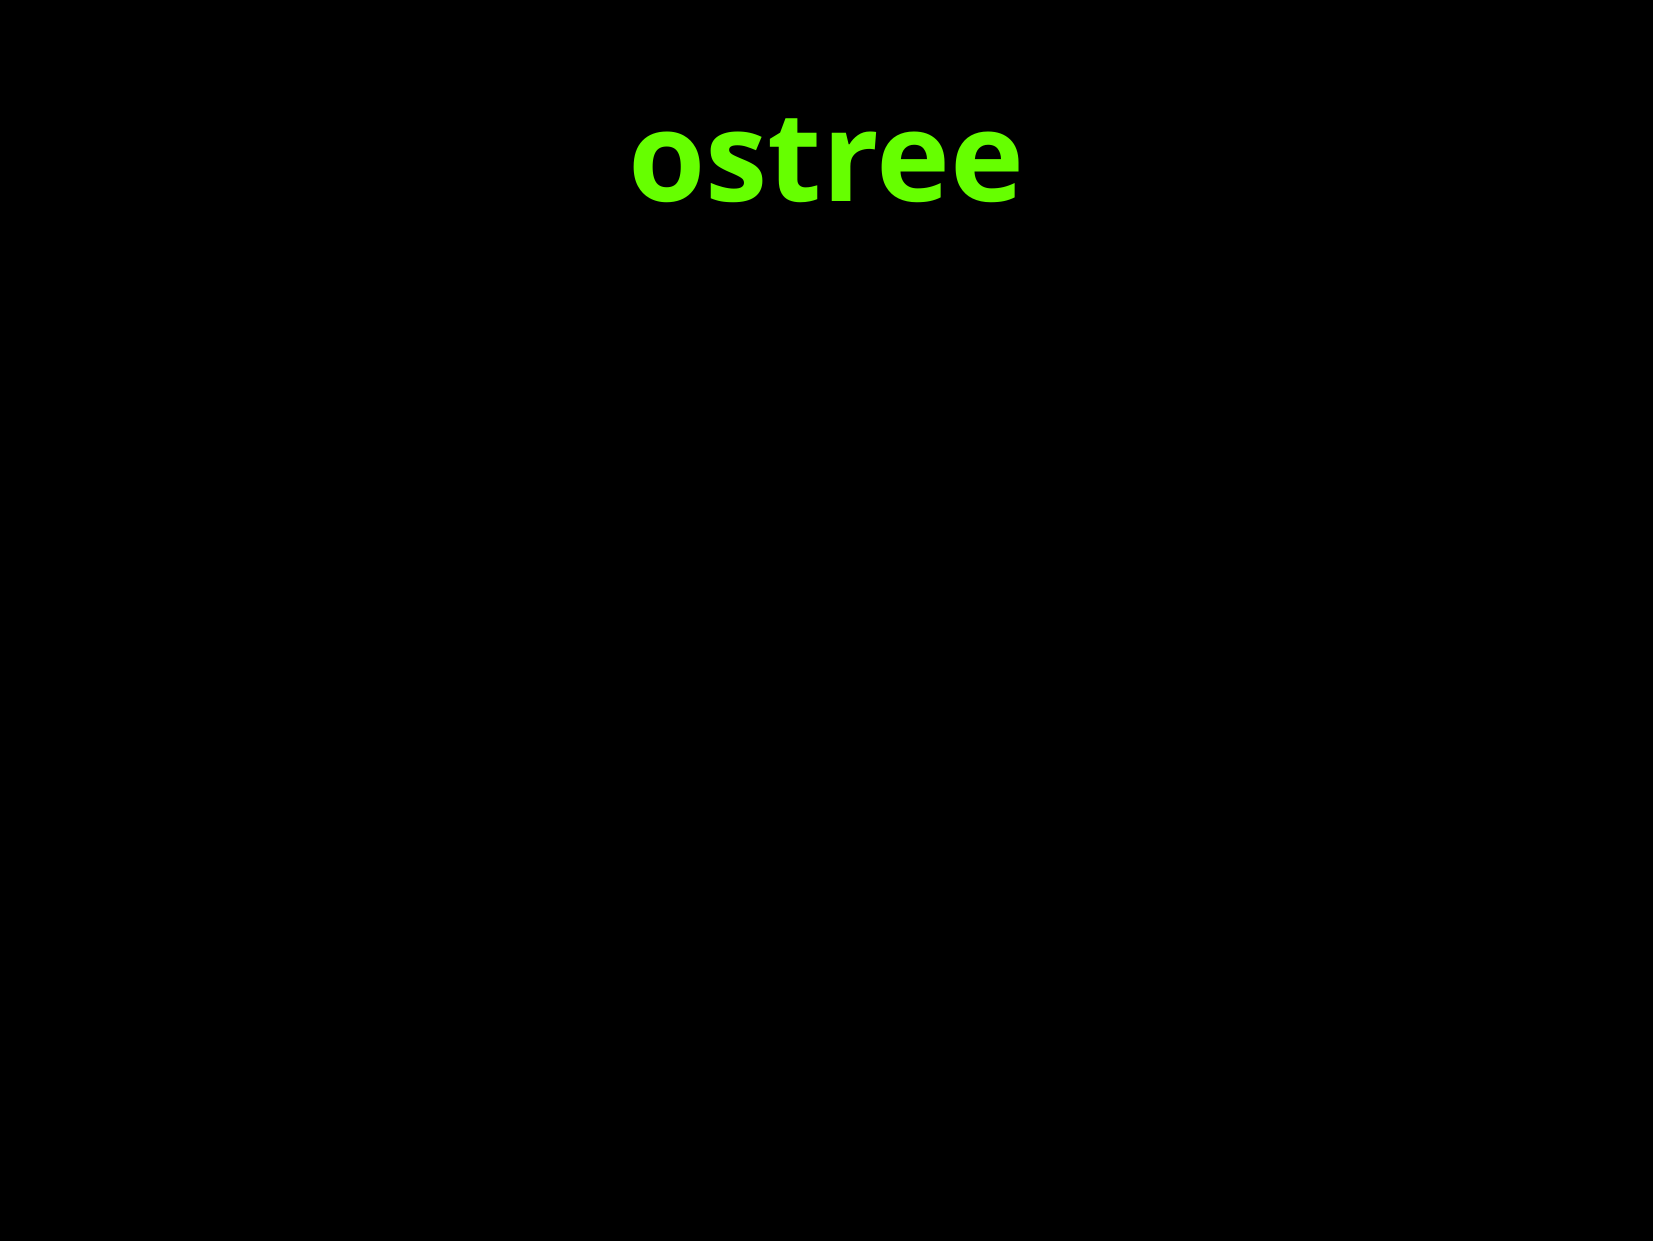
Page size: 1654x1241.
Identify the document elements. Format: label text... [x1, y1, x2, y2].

title ostree [82, 49, 1571, 257]
